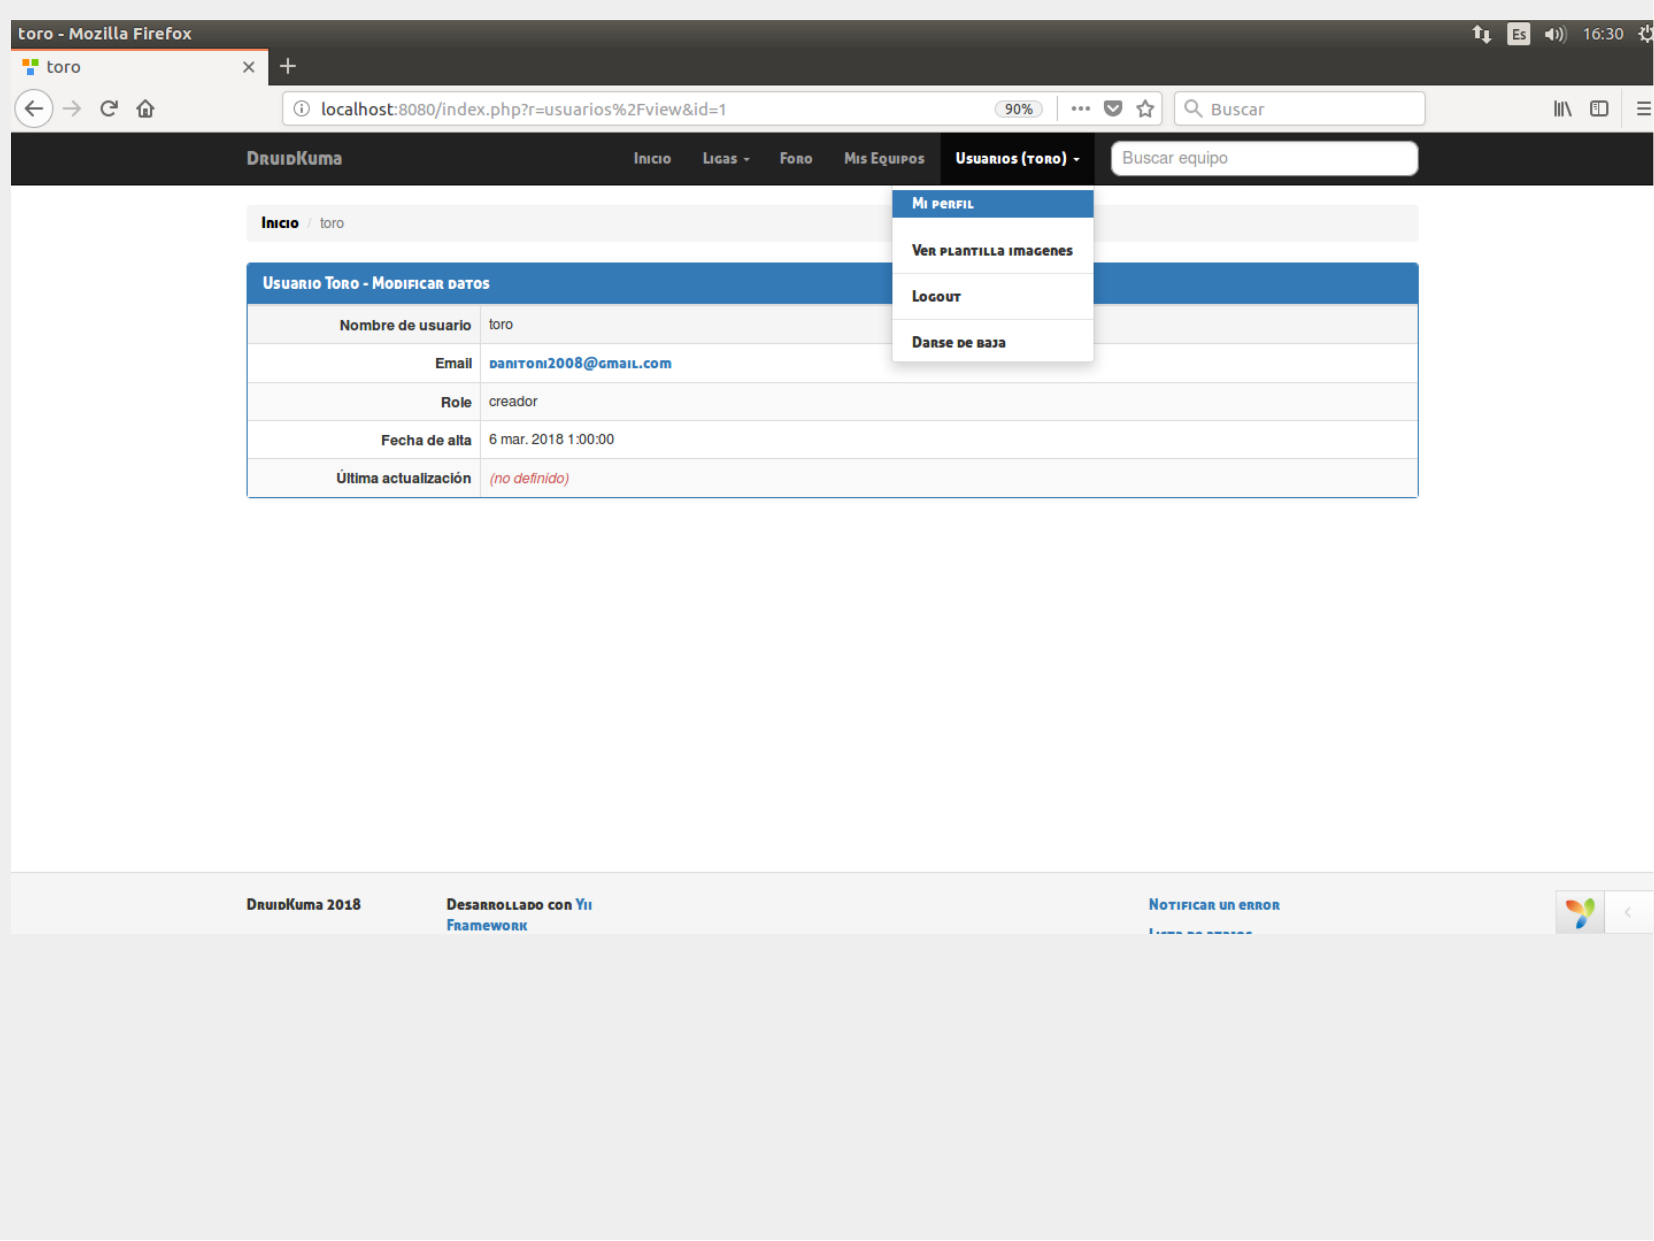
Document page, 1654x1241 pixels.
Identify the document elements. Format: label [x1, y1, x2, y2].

picture [11, 20, 1654, 934]
